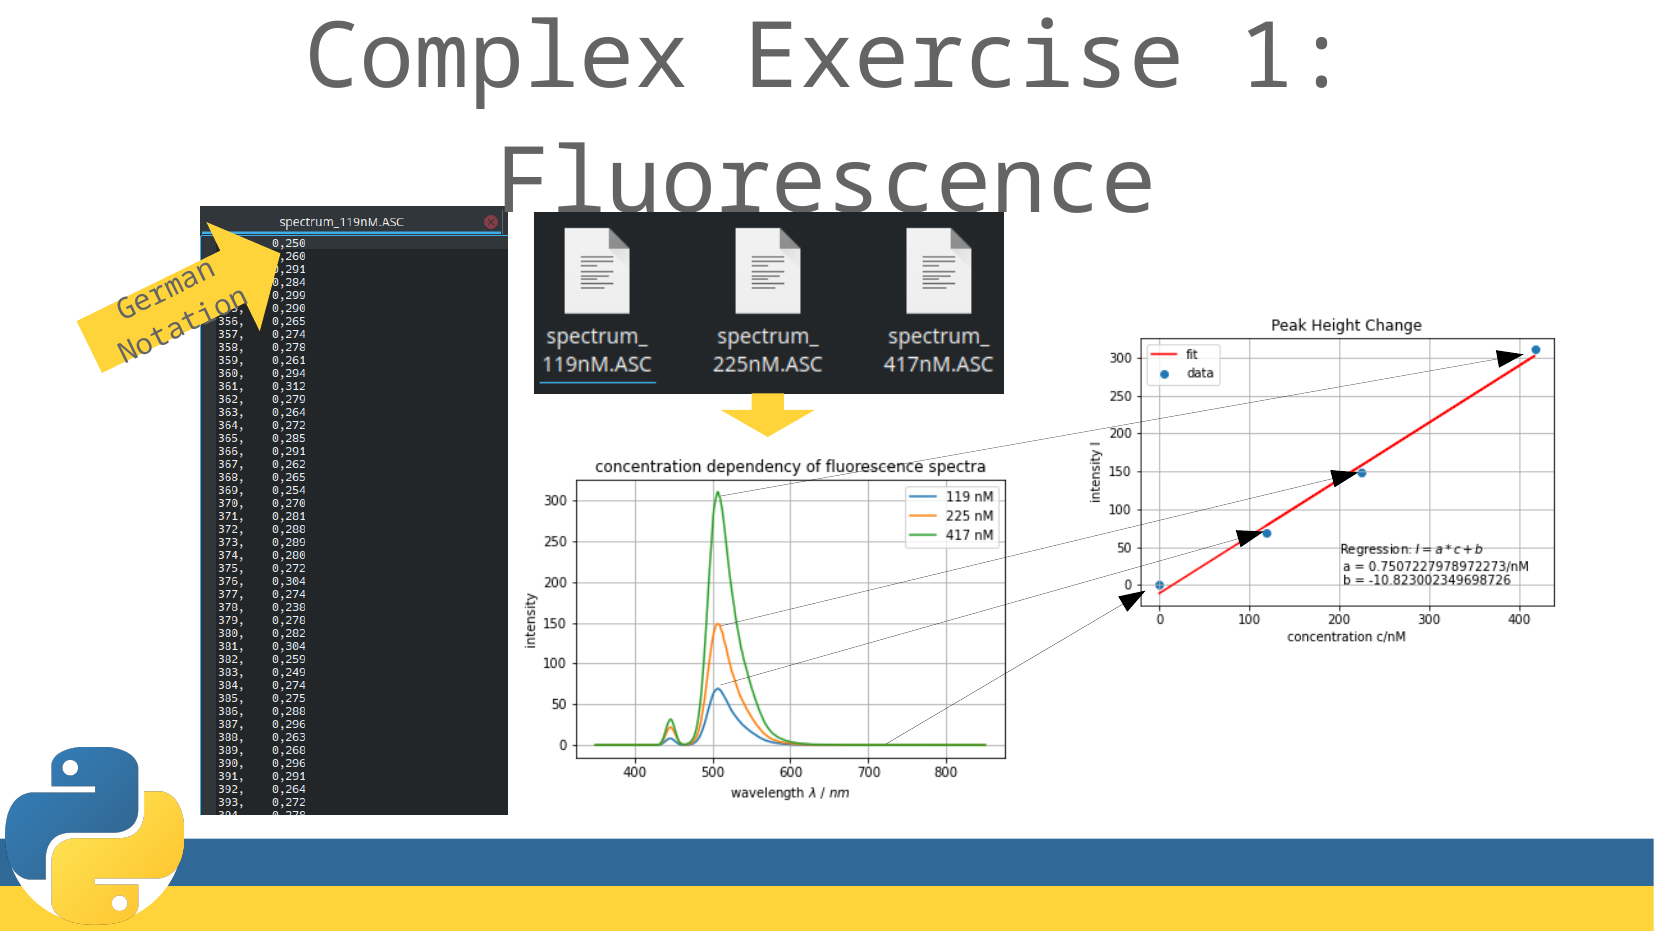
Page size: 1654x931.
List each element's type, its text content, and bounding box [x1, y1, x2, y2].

picture [200, 207, 508, 815]
title Complex Exercise 1: Fluorescence [82, 22, 1571, 207]
picture [534, 212, 1004, 394]
text_box German Notation [76, 222, 281, 373]
picture [5, 747, 184, 925]
picture [1074, 295, 1607, 650]
text_box [720, 393, 815, 438]
picture [519, 448, 1016, 804]
